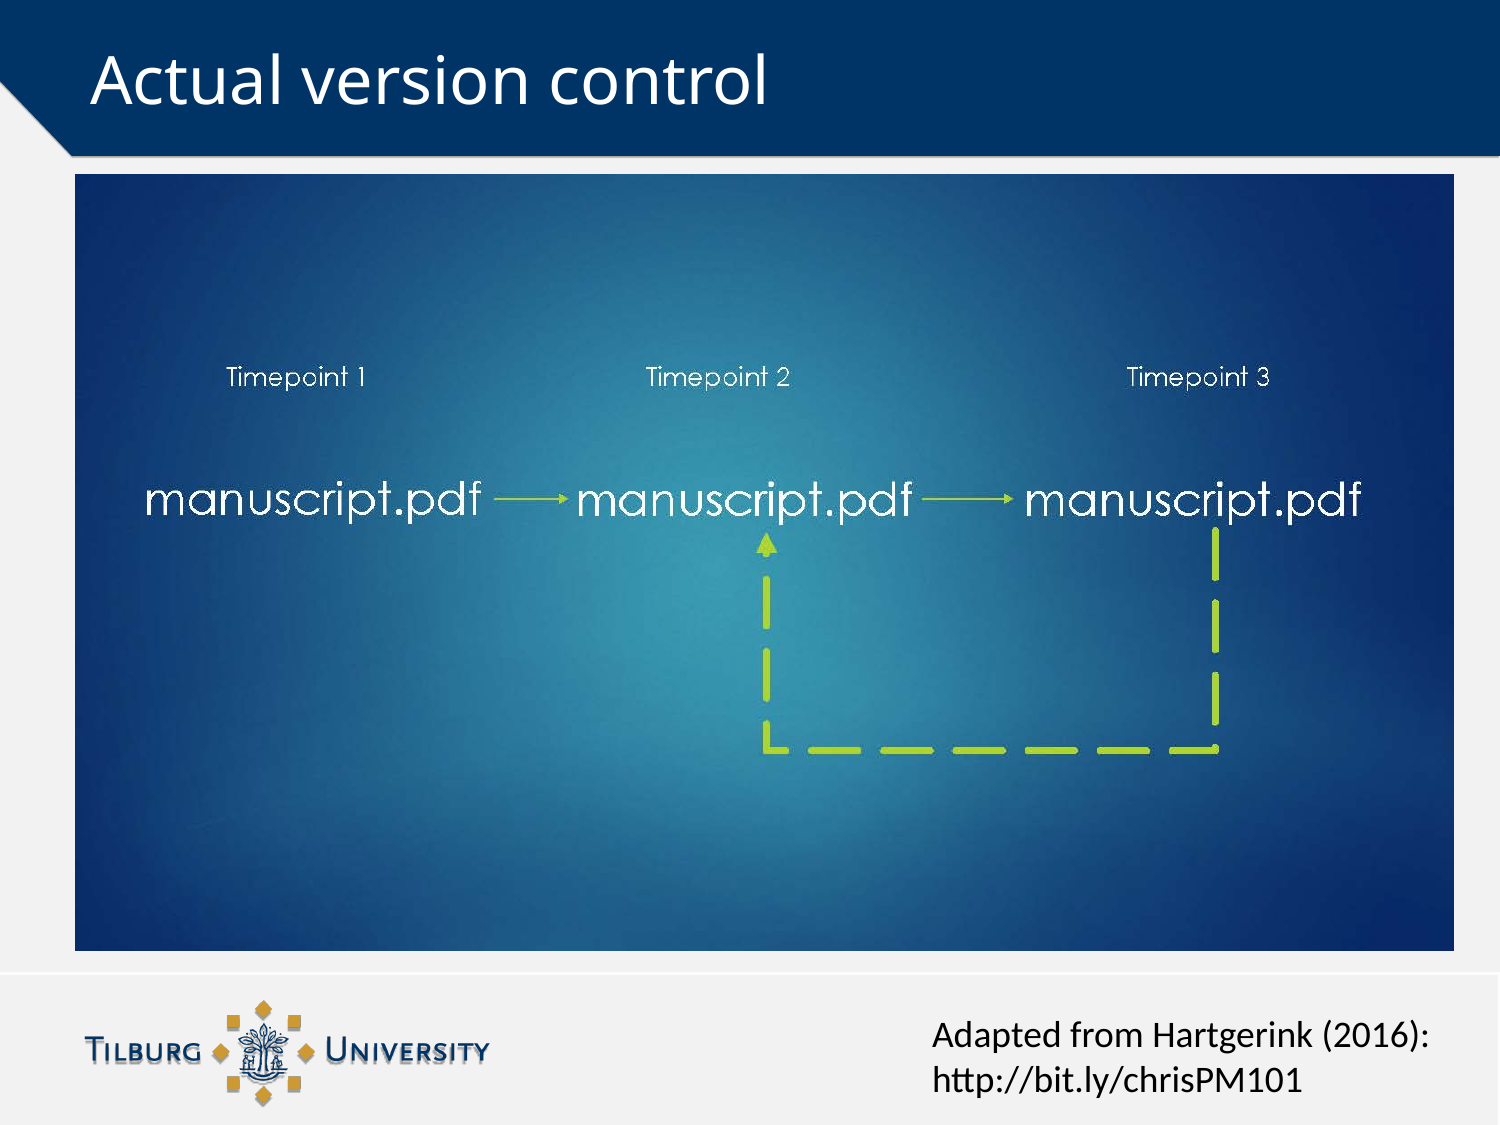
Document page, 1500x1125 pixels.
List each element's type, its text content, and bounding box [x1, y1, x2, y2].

text_box Adapted from Hartgerink (2016): http://bit.ly/chrisPM101 [917, 1002, 1454, 1109]
picture [75, 174, 1454, 951]
title Actual version control [75, 0, 1426, 156]
